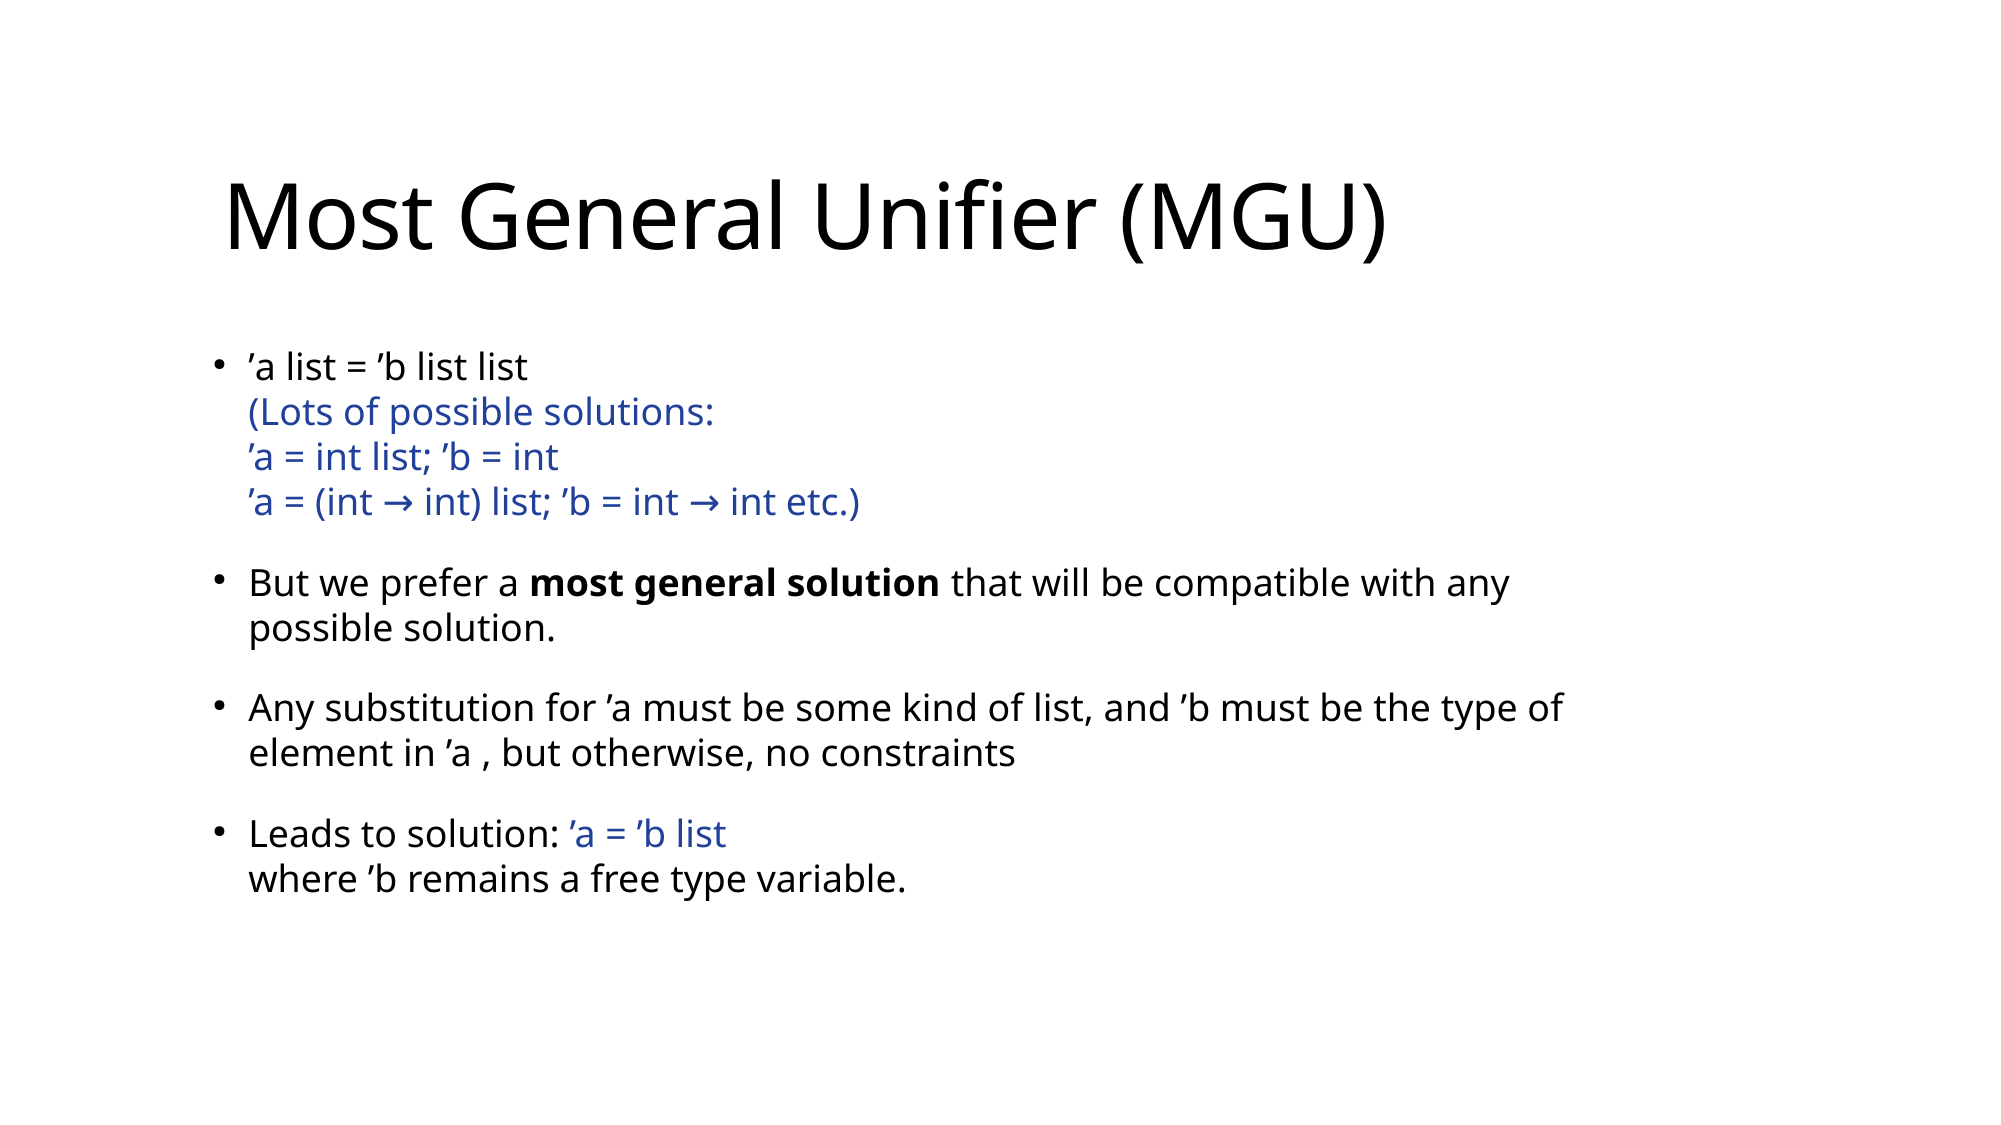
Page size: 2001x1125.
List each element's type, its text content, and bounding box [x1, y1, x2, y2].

title Most General Unifier (MGU) [206, 60, 1797, 278]
list ’a list = ’b list list (Lots of possible solutions: ’a = int list; ’b = int ’a = (int → int) list; ’b = int → int etc.) But we prefer a most general solution that will be compatible with any possible solution. Any substitution for ’a must be some kind of list, and ’b must be the type of element in ’a , but otherwise, no constraints Leads to solution: ’a = ’b list where ’b remains a free type variable. [212, 335, 1623, 1050]
